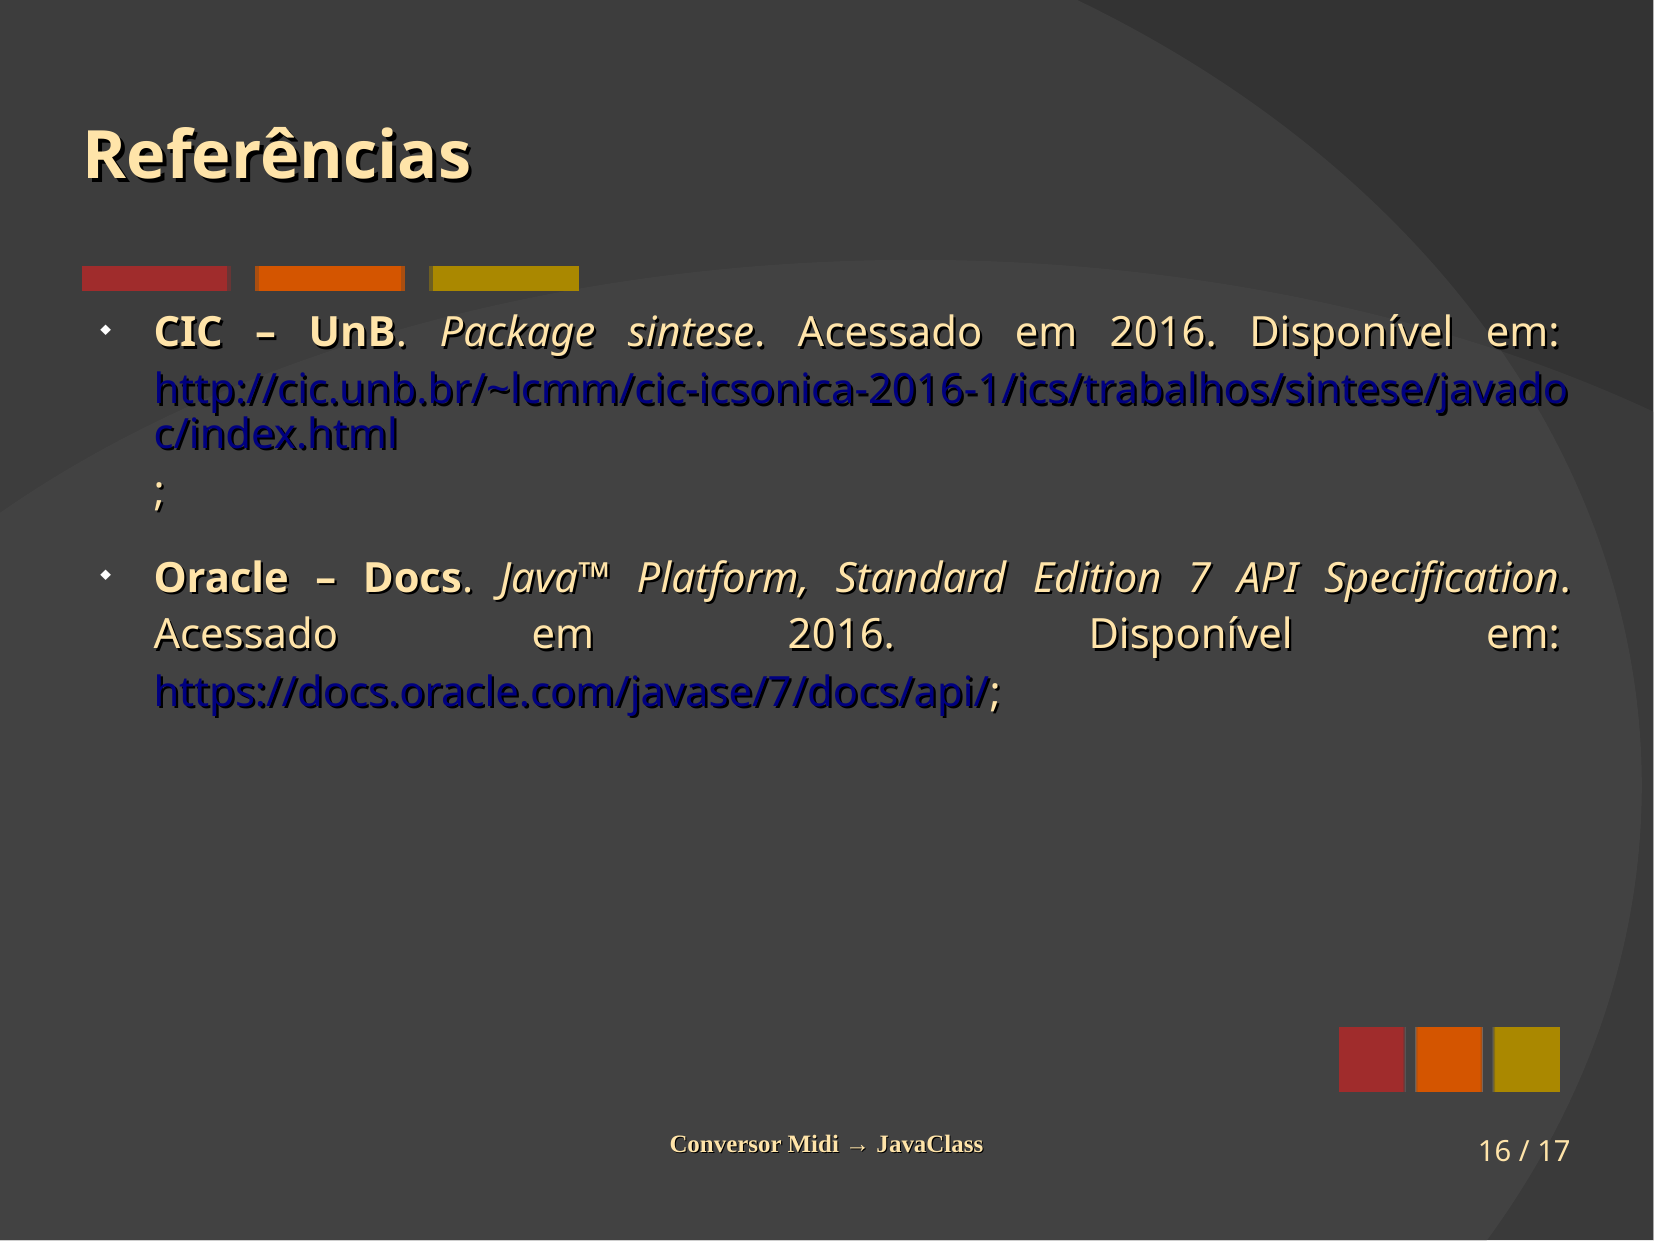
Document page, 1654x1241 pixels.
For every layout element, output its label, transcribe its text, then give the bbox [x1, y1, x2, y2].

picture [1339, 1027, 1560, 1092]
list CIC – UnB. Package sintese. Acessado em 2016. Disponível em: http://cic.unb.br/~lcmm/cic-icsonica-2016-1/ics/trabalhos/sintese/javadoc/index.html; Oracle – Docs. Java™ Platform, Standard Edition 7 API Specification. Acessado em 2016. Disponível em: https://docs.oracle.com/javase/7/docs/api/; [82, 302, 1571, 1022]
title Referências [82, 49, 1571, 257]
picture [82, 266, 579, 291]
